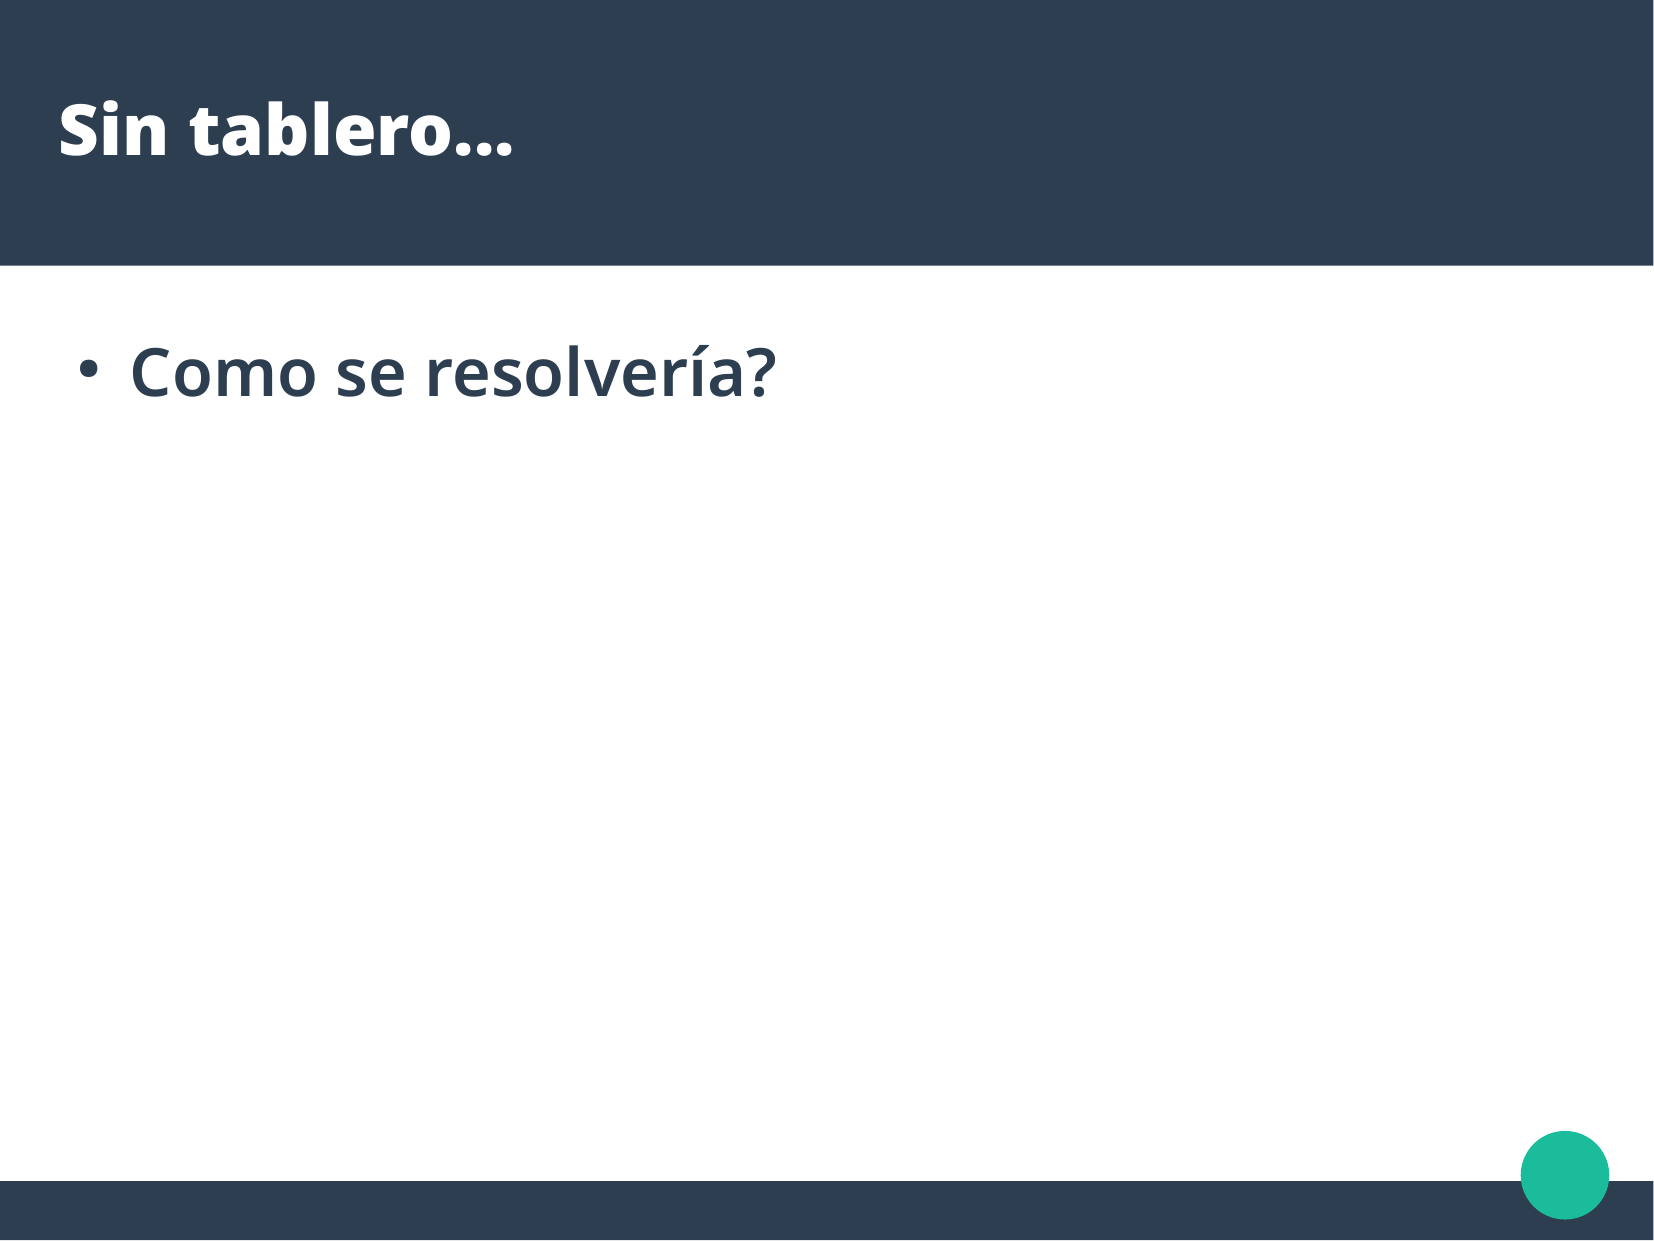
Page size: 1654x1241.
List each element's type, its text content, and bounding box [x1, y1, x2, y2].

list Como se resolvería? [59, 324, 1595, 1152]
title Sin tablero... [59, 56, 1595, 200]
